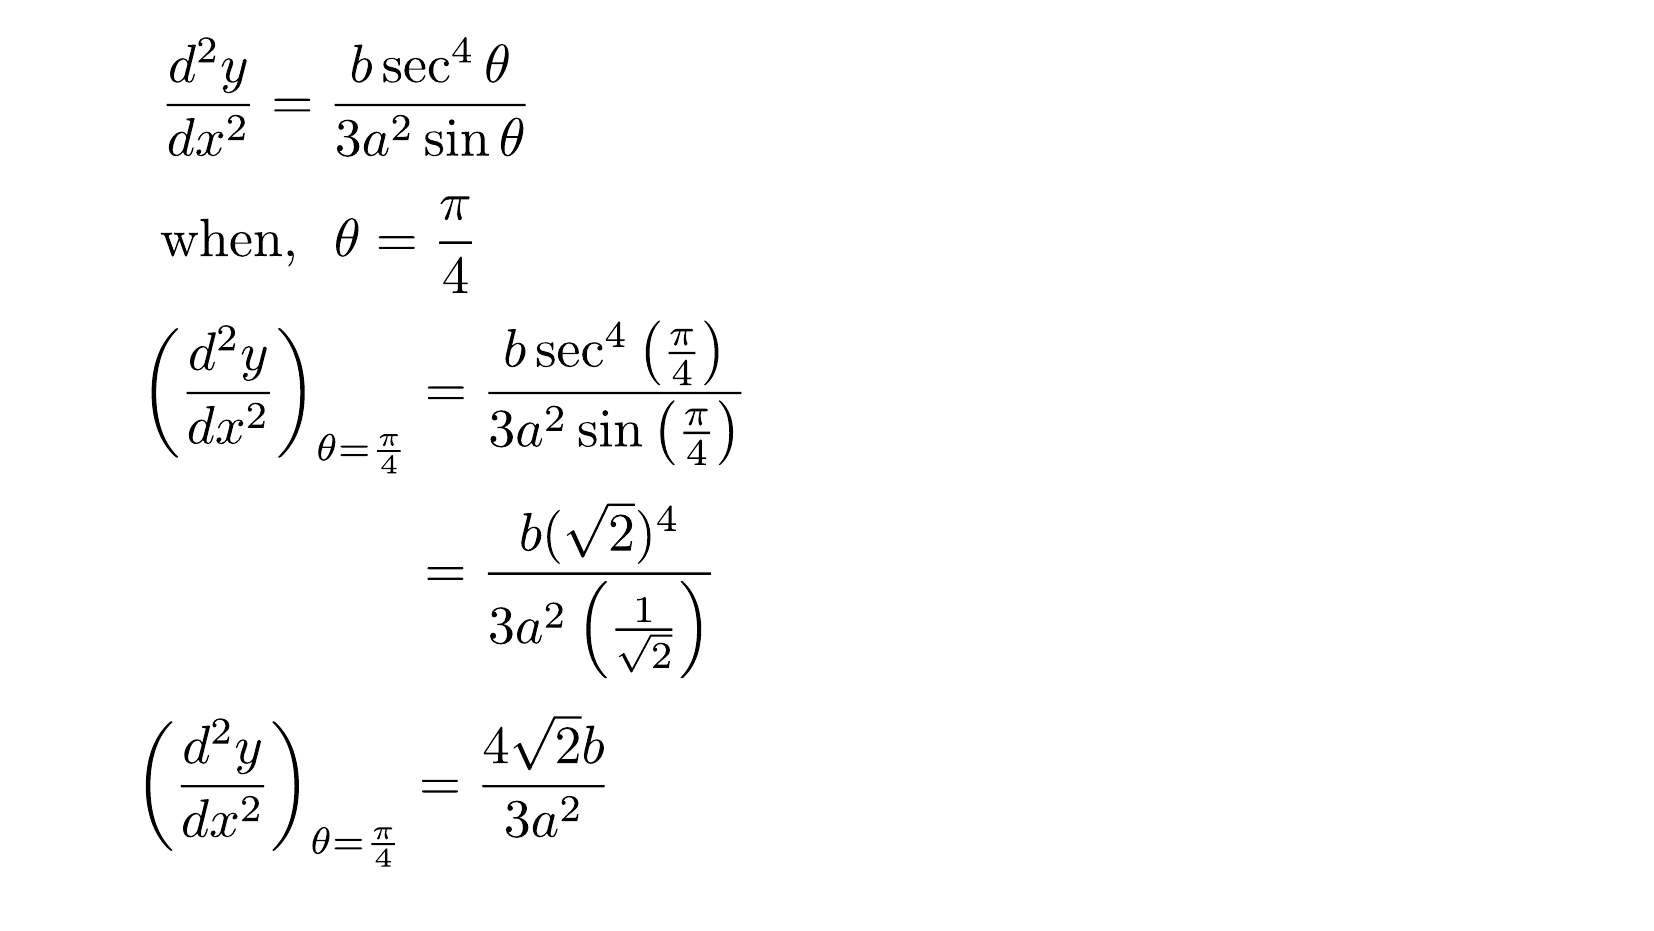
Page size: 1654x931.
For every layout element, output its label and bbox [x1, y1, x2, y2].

text_box [166, 36, 526, 157]
text_box [137, 716, 605, 867]
text_box [427, 503, 711, 679]
text_box [143, 320, 742, 474]
title [47, 37, 1595, 898]
text_box [160, 196, 472, 294]
